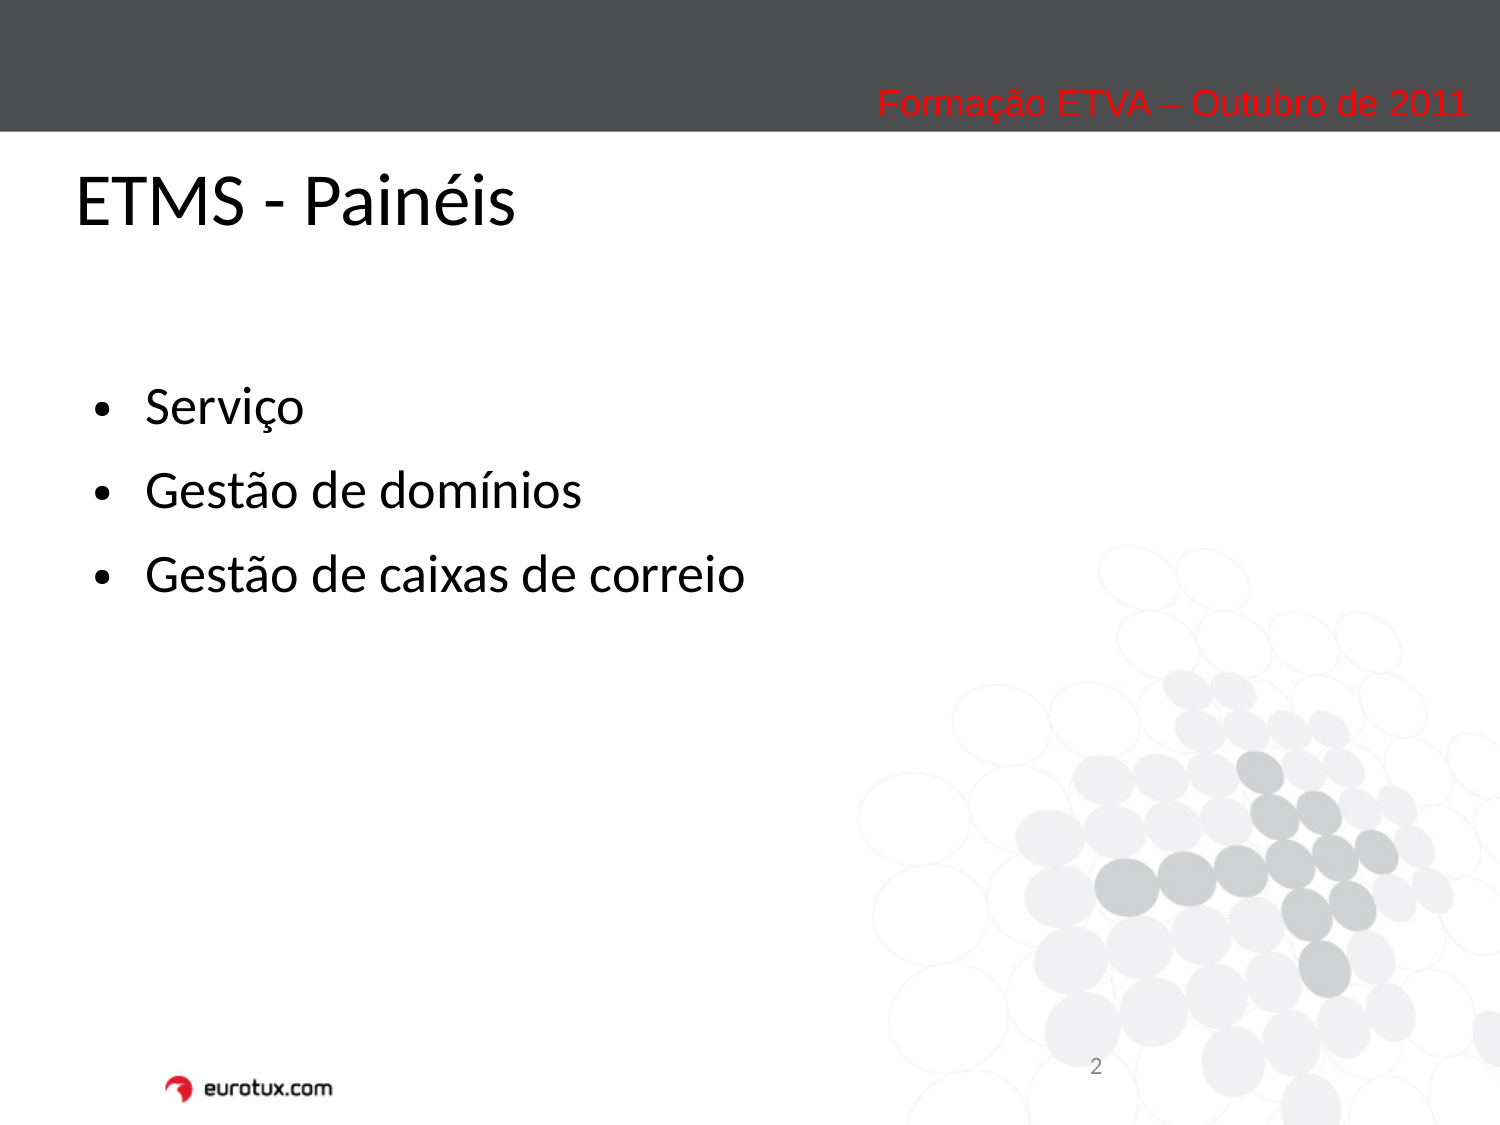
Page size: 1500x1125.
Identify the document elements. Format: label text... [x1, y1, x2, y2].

list Serviço Gestão de domínios Gestão de caixas de correio [75, 299, 1425, 1043]
picture [0, 0, 1500, 1125]
title ETMS - Painéis [75, 112, 1425, 299]
